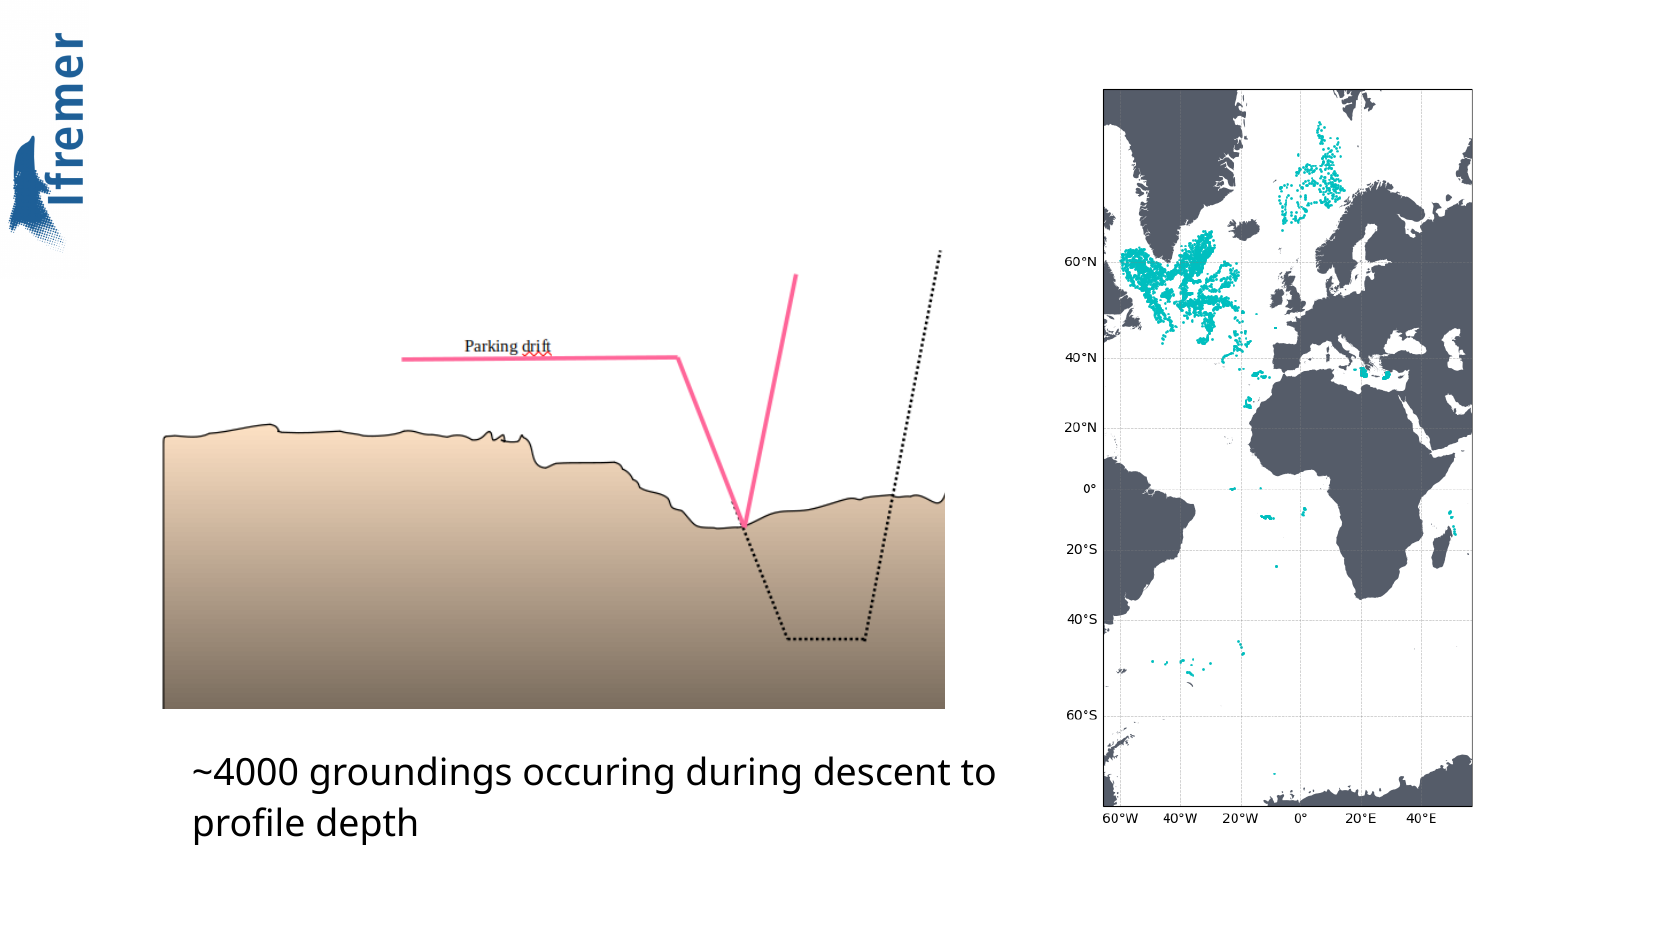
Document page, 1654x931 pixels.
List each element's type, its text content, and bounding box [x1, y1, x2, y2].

picture [0, 0, 89, 279]
picture [135, 224, 945, 709]
text_box ~4000 groundings occuring during descent to profile depth [177, 738, 1034, 866]
picture [1033, 59, 1506, 857]
